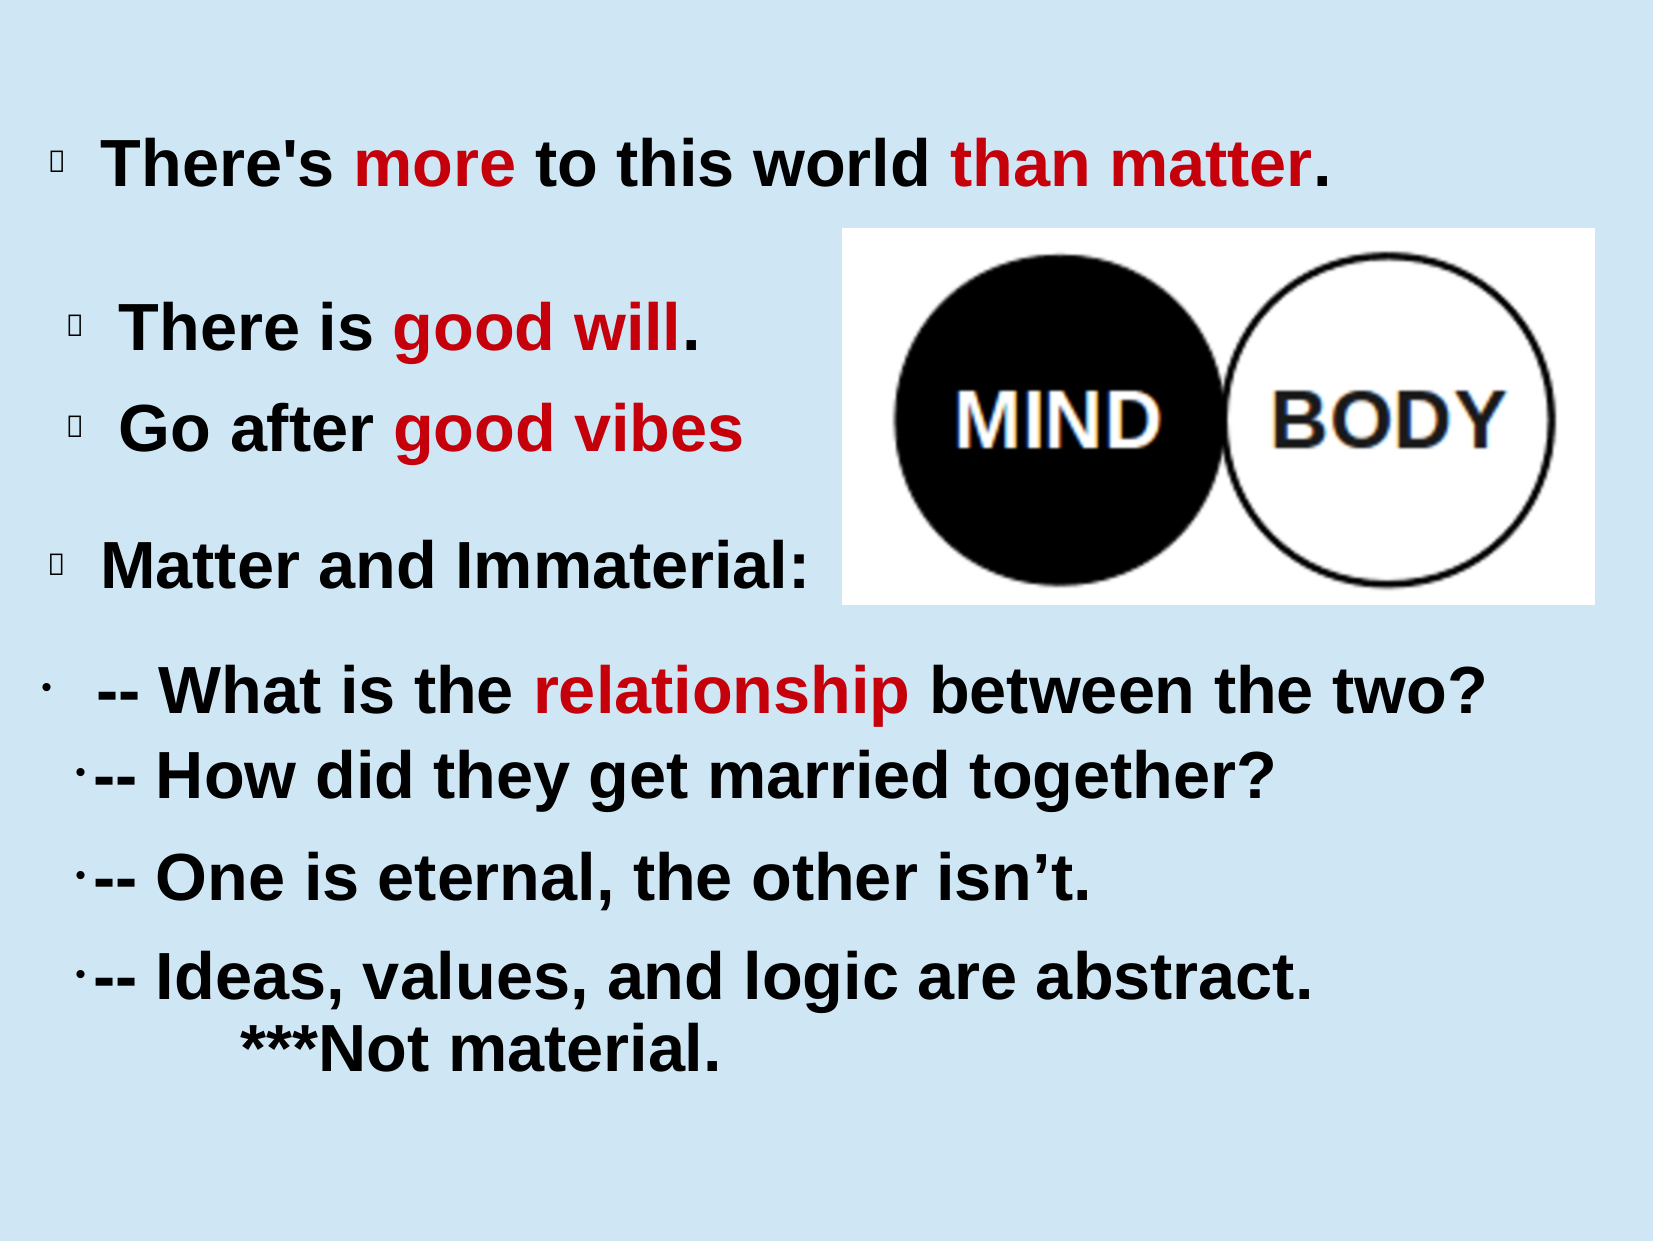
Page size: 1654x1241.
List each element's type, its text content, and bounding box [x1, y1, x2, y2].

list -- How did they get married together? [75, 740, 1610, 811]
list -- What is the relationship between the two? [41, 655, 1576, 736]
list There is good will. Go after good vibes [48, 292, 842, 374]
list Matter and Immaterial: [29, 531, 1565, 612]
list -- One is eternal, the other isn’t. [75, 843, 1610, 928]
picture [842, 228, 1595, 605]
list There's more to this world than matter. [30, 128, 1565, 210]
list -- Ideas, values, and logic are abstract. ***Not material. [75, 942, 1489, 1105]
